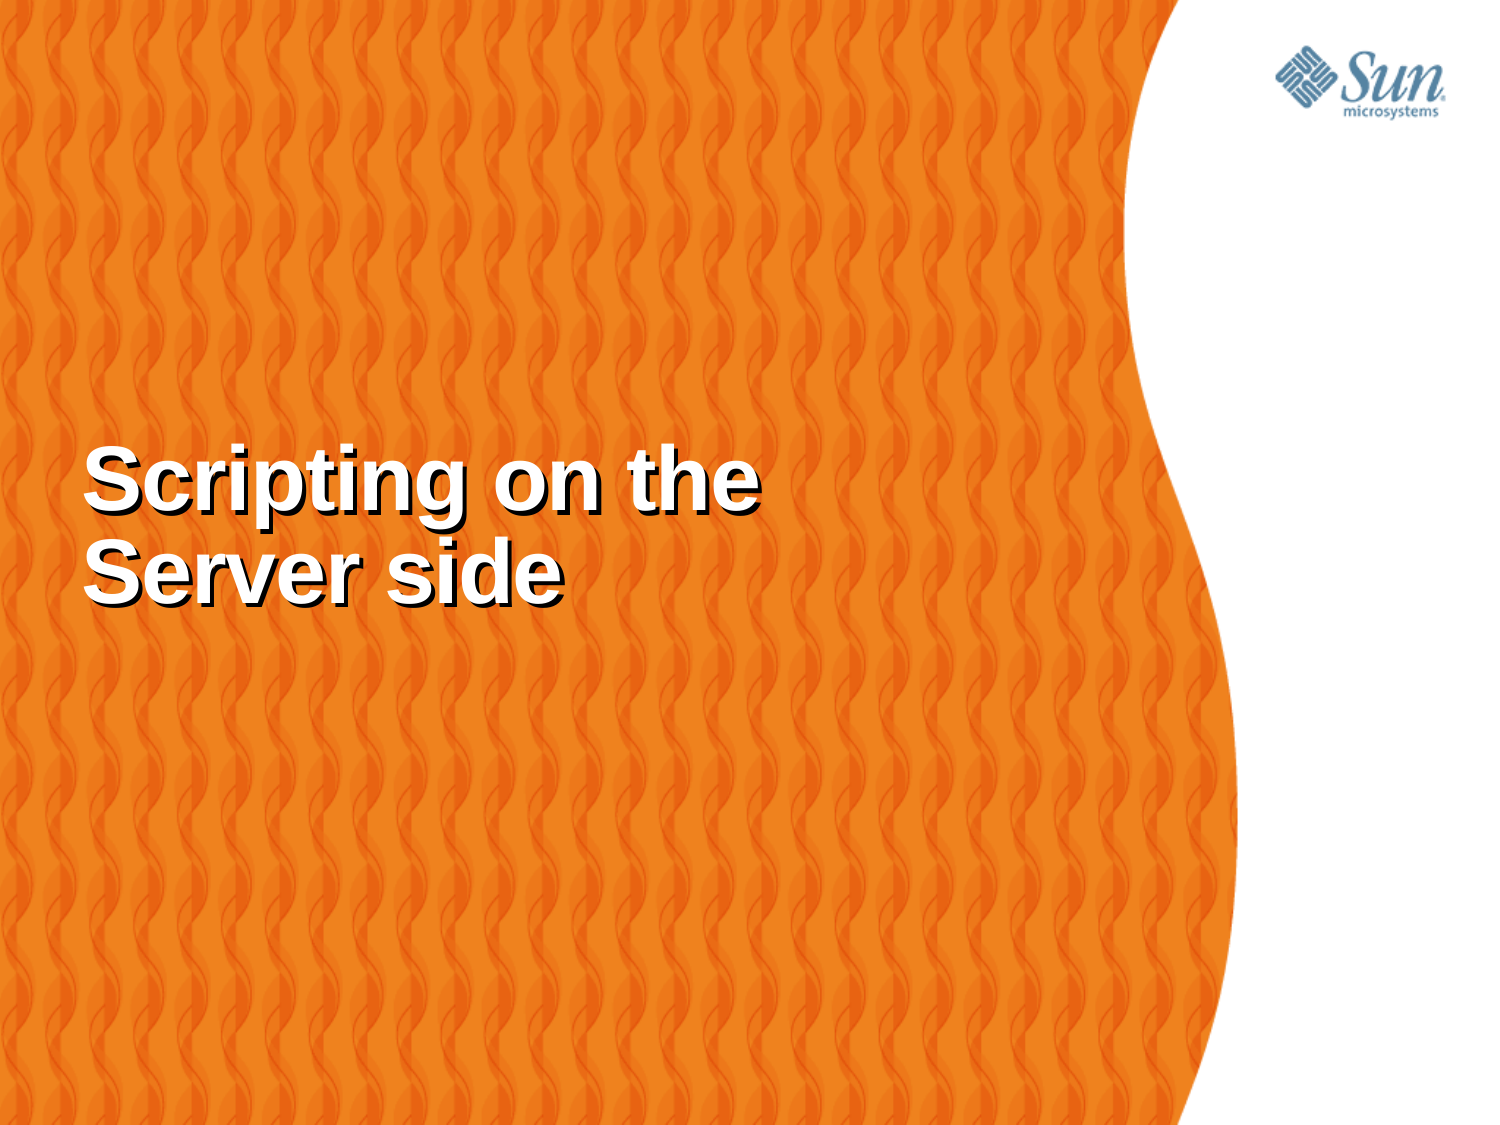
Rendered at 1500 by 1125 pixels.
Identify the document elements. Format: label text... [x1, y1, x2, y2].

title Scripting on the Server side [81, 149, 1283, 857]
picture [0, 0, 1500, 1125]
